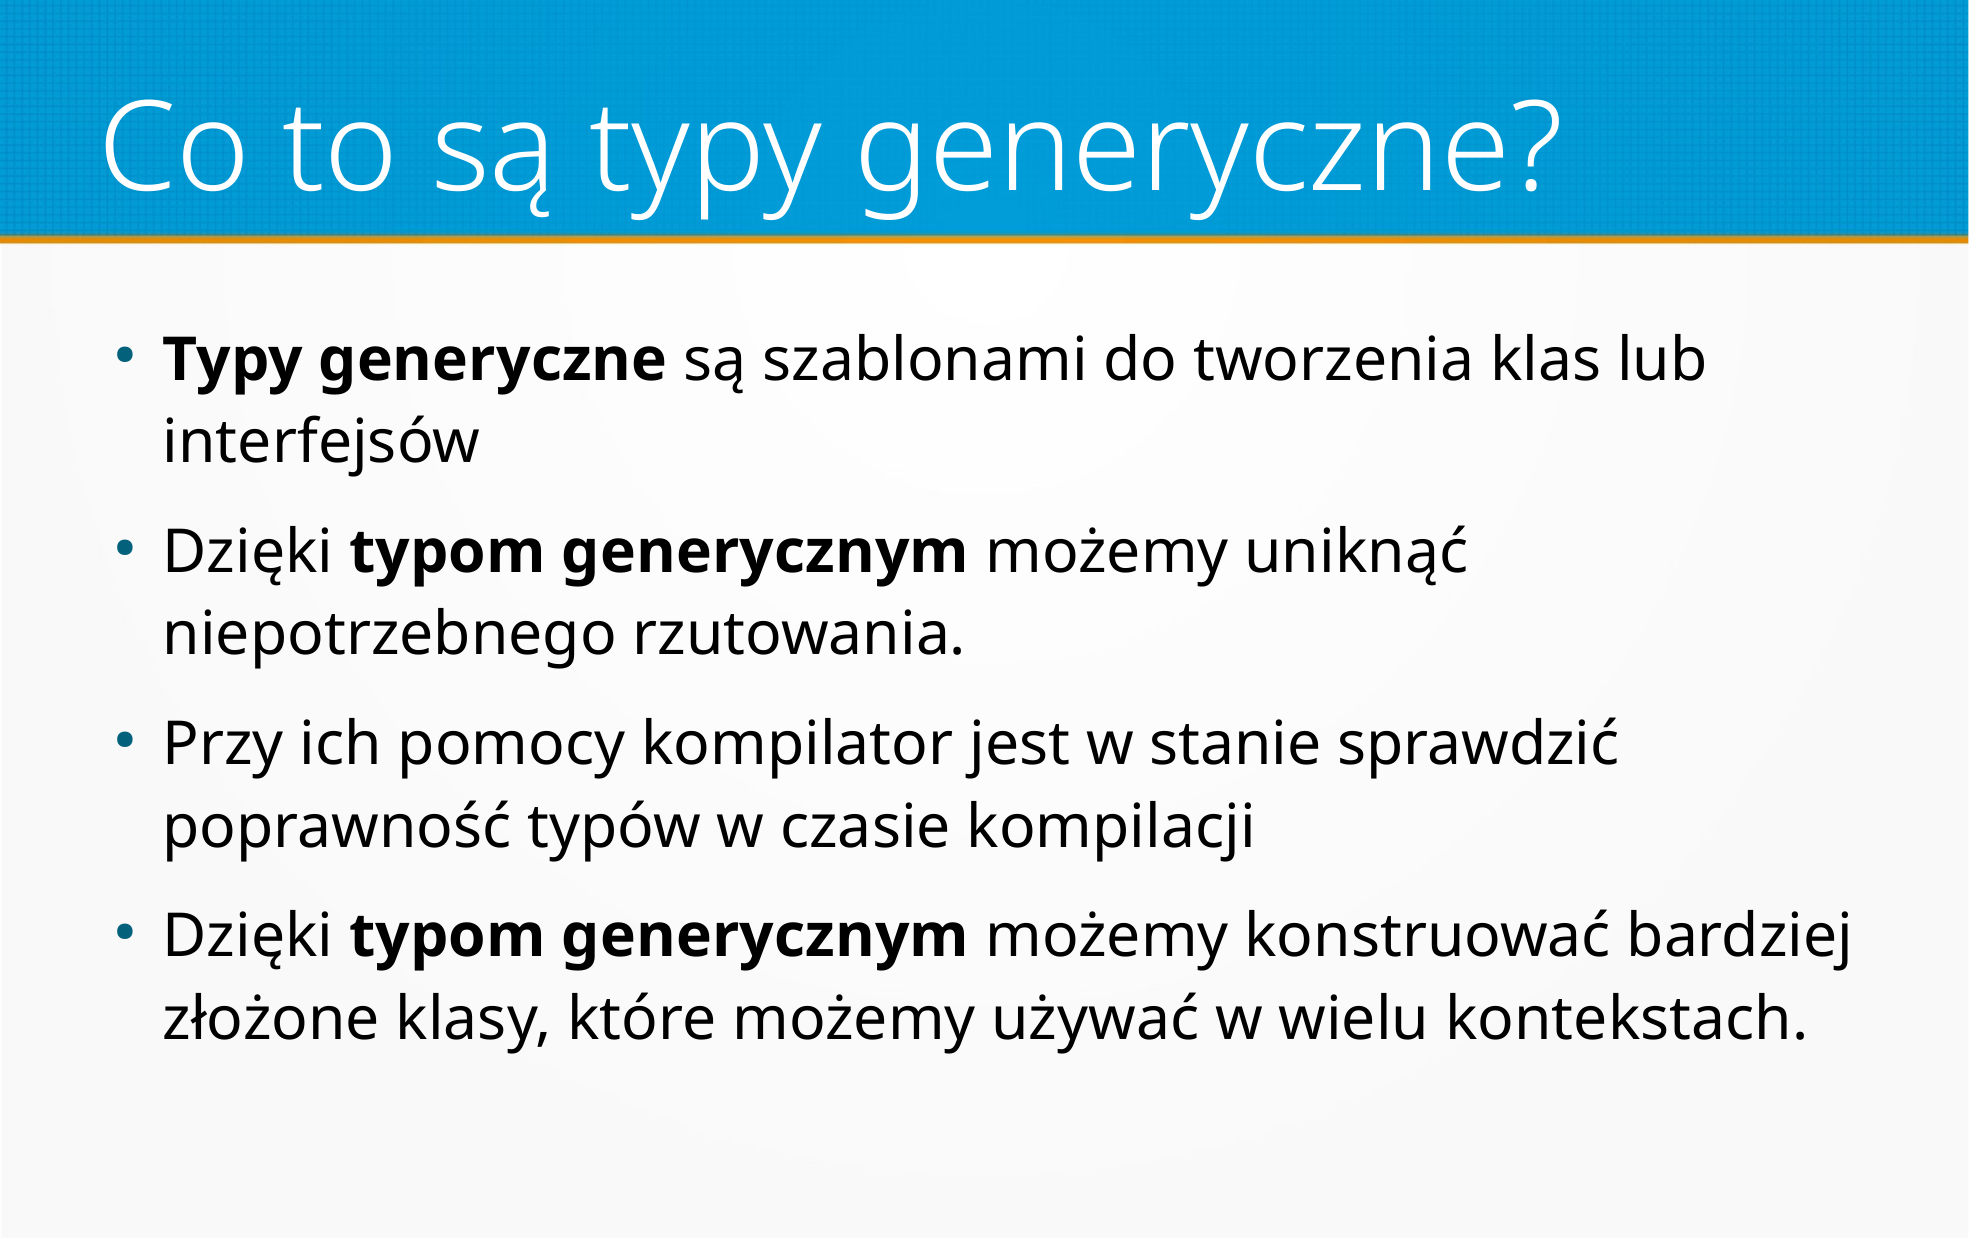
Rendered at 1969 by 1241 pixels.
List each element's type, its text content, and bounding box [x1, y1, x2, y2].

title Co to są typy generyczne? [98, 19, 1870, 227]
picture [0, 233, 1969, 1241]
list Typy generyczne są szablonami do tworzenia klas lub interfejsów Dzięki typom generycznym możemy uniknąć niepotrzebnego rzutowania. Przy ich pomocy kompilator jest w stanie sprawdzić poprawność typów w czasie kompilacji Dzięki typom generycznym możemy konstruować bardziej złożone klasy, które możemy używać w wielu kontekstach. [98, 315, 1861, 1081]
